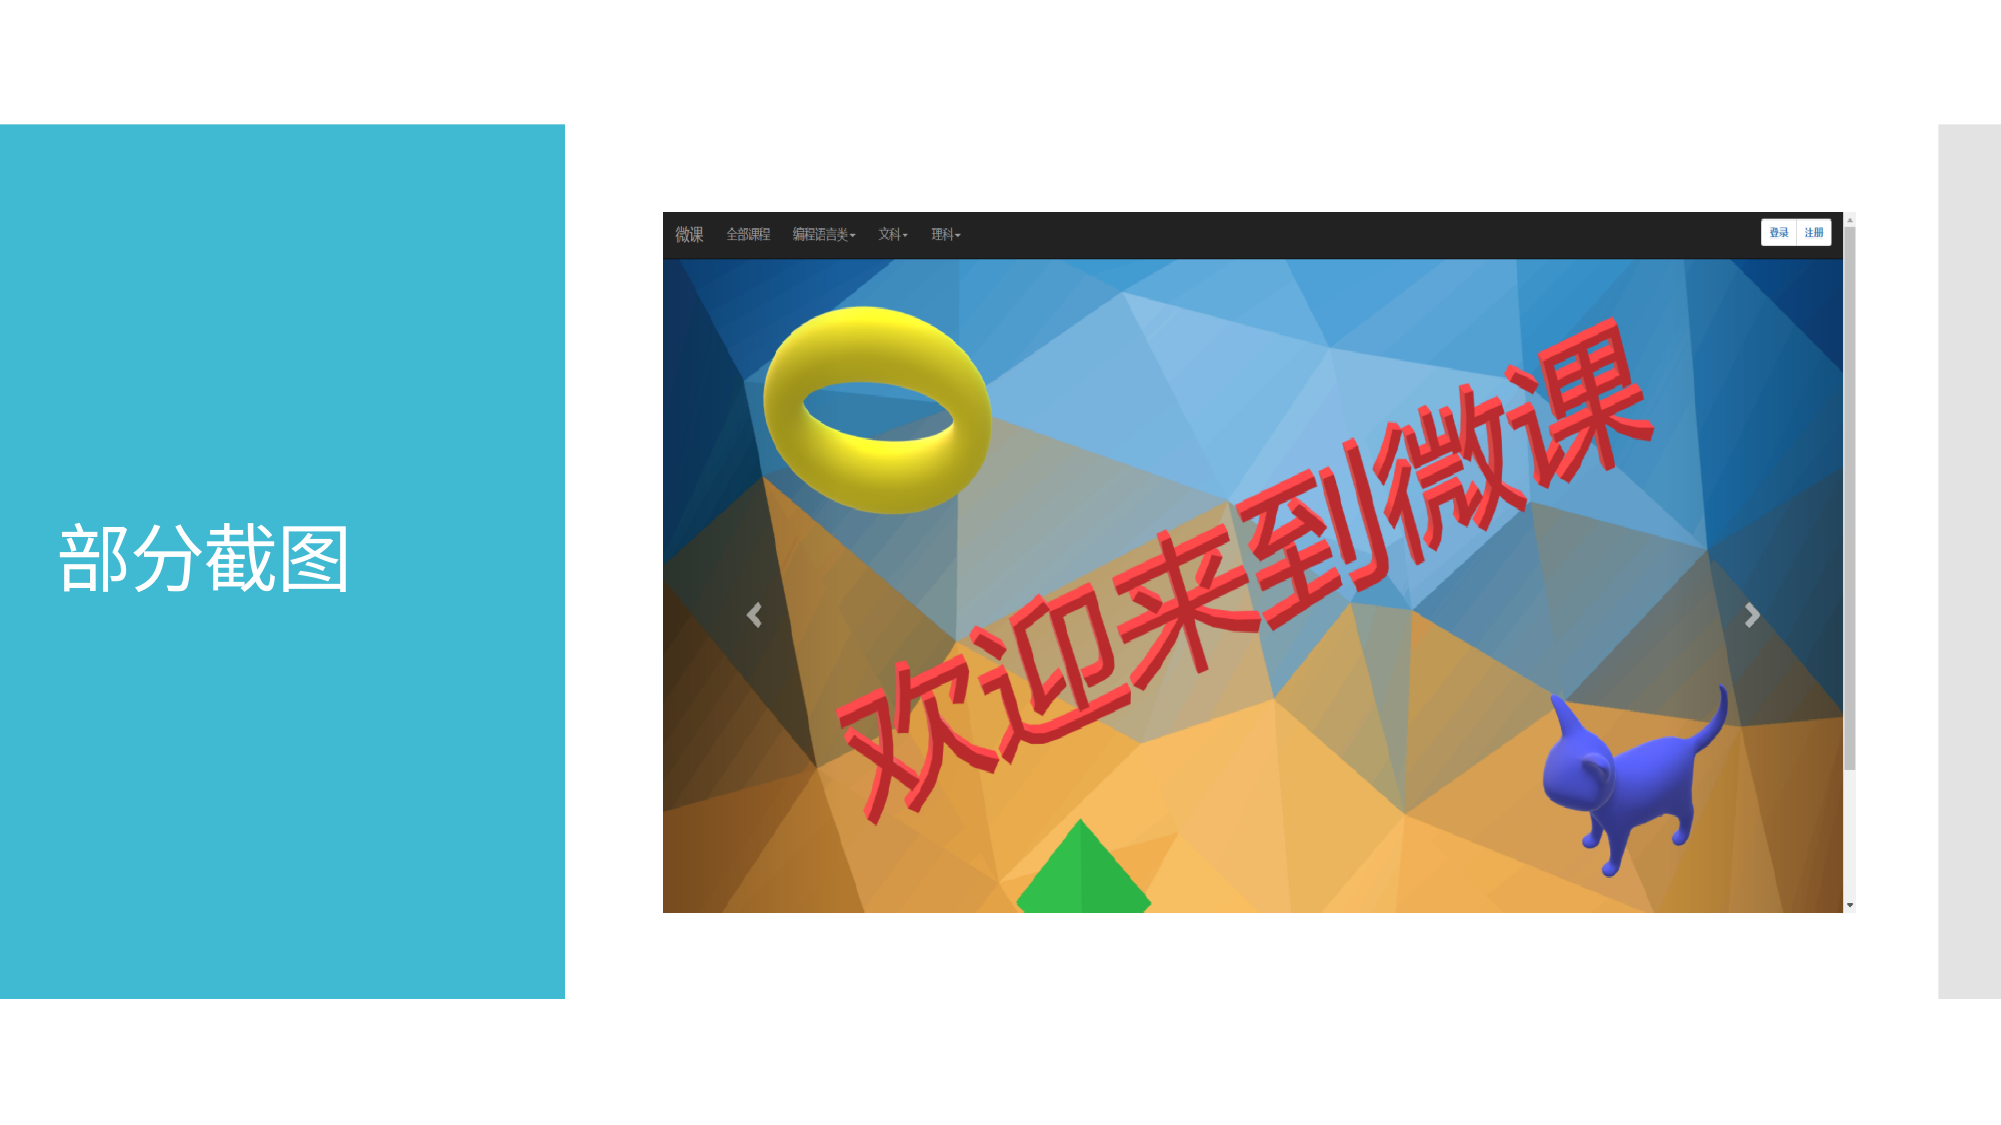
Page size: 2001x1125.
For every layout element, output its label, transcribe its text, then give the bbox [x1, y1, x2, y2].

title 部分截图 [41, 184, 525, 940]
picture [663, 212, 1856, 913]
